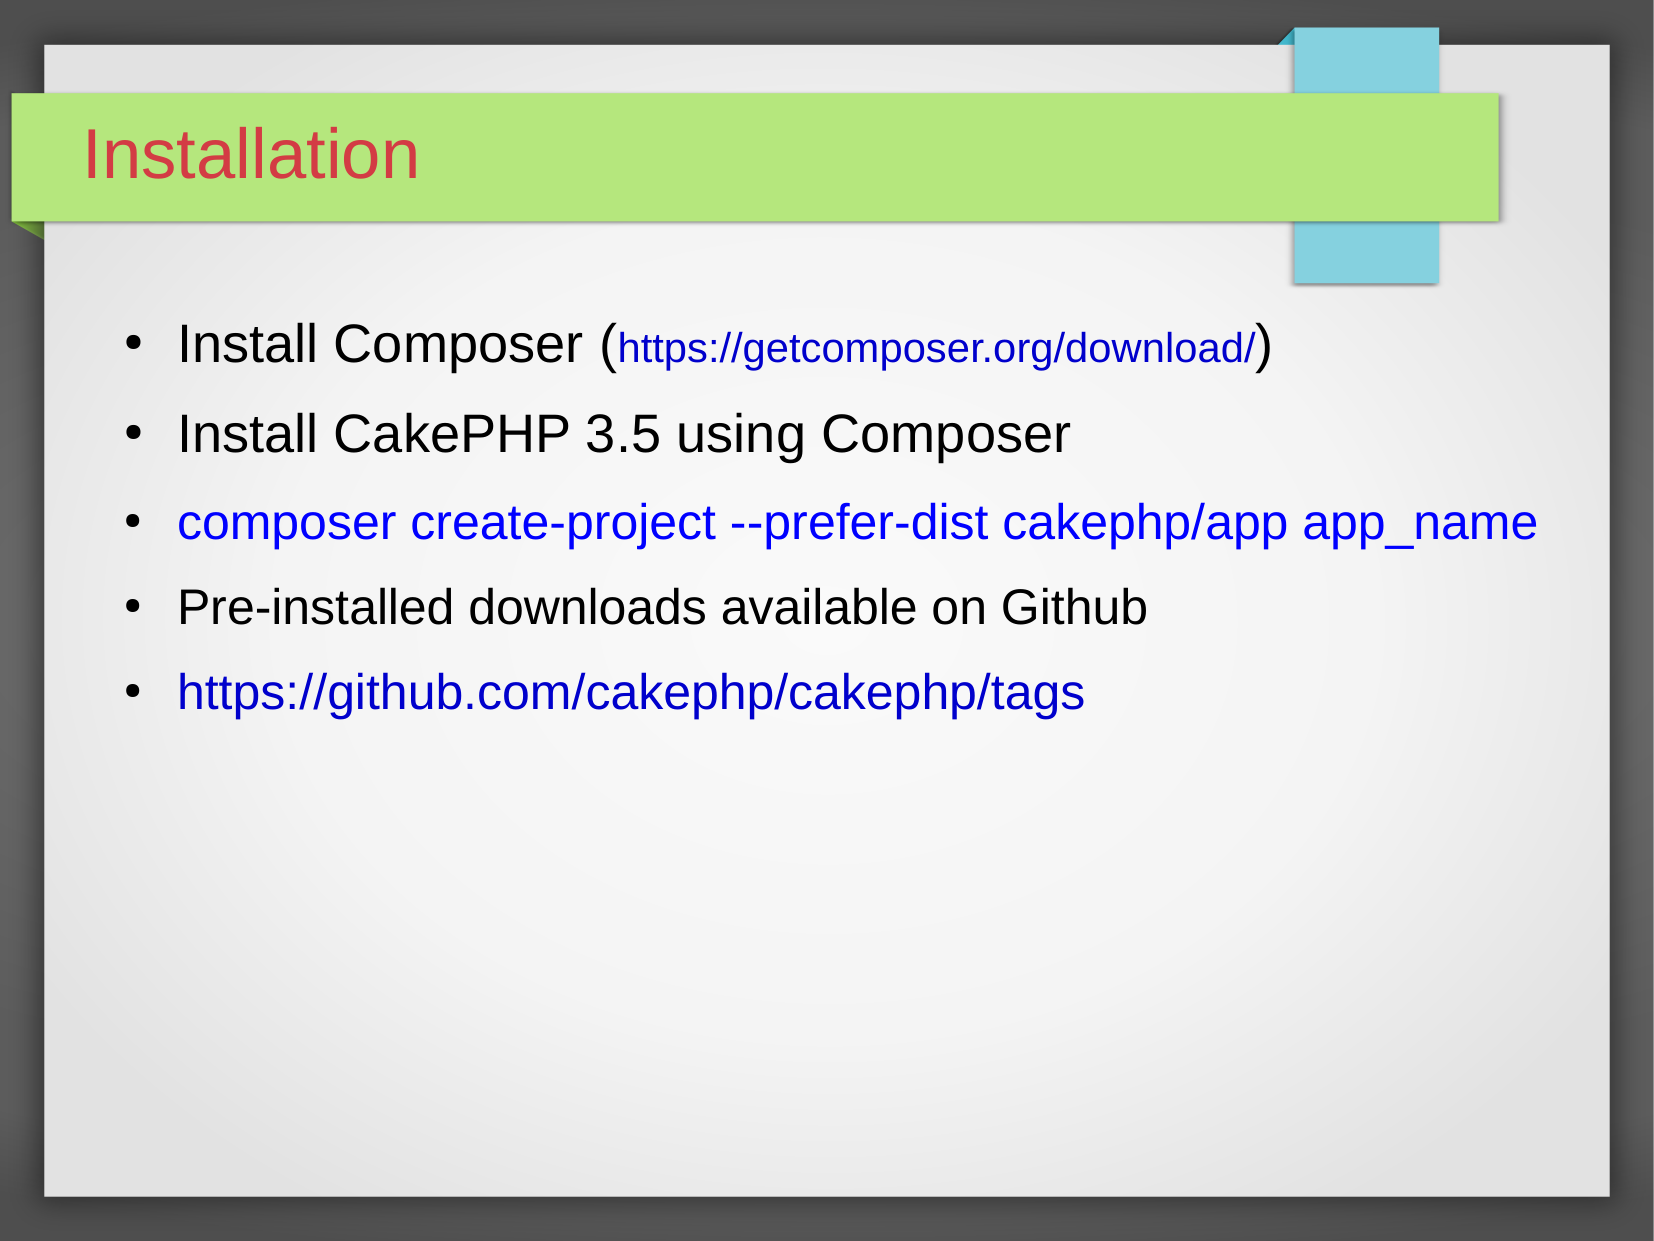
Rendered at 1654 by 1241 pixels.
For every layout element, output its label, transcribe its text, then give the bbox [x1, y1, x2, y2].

list Install Composer (https://getcomposer.org/download/) Install CakePHP 3.5 using Composer composer create-project --prefer-dist cakephp/app app_name Pre-installed downloads available on Github https://github.com/cakephp/cakephp/tags [106, 313, 1595, 1034]
title Installation [82, 94, 1264, 213]
picture [0, 0, 1654, 1241]
